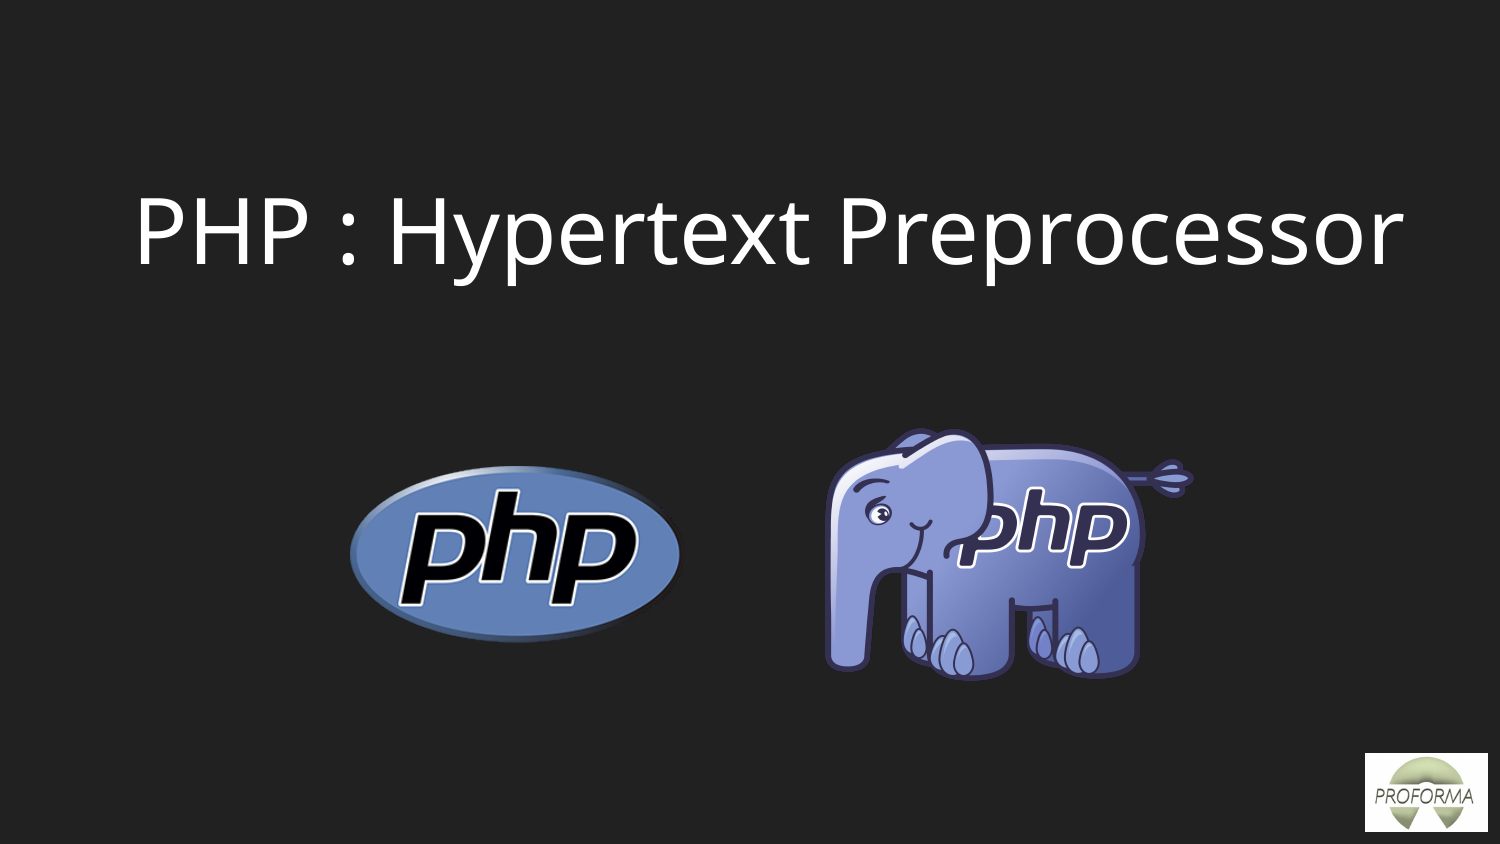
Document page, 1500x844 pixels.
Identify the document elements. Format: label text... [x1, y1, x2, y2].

picture [825, 428, 1194, 681]
picture [1365, 753, 1488, 832]
picture [350, 466, 686, 643]
title PHP : Hypertext Preprocessor [79, 149, 1461, 308]
